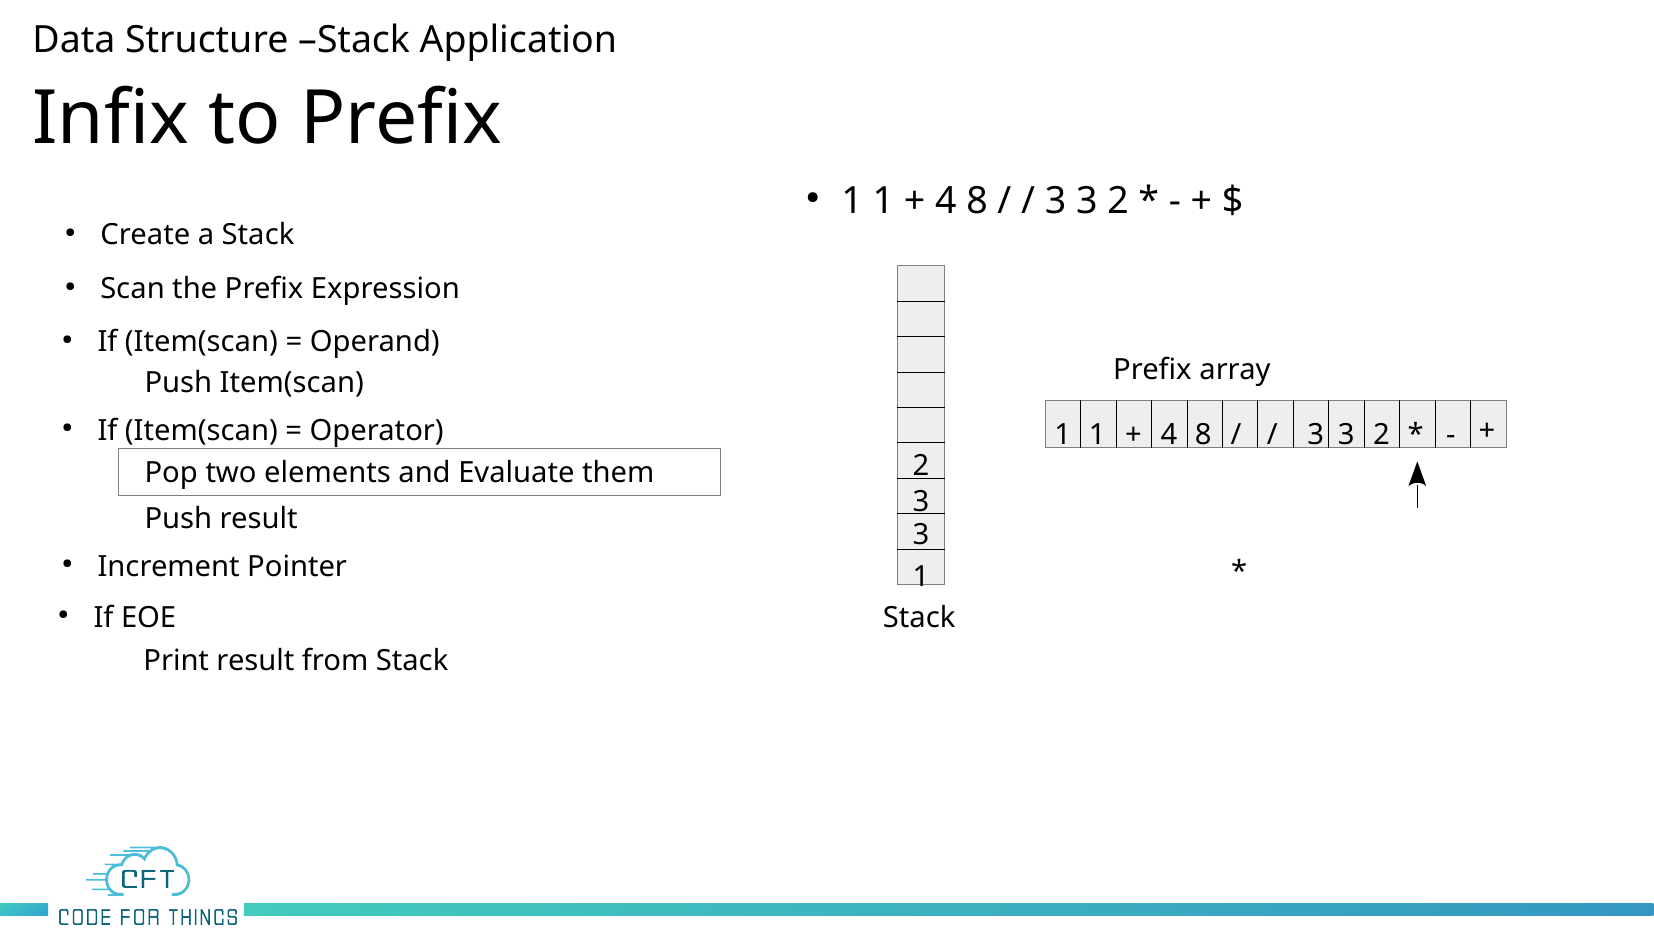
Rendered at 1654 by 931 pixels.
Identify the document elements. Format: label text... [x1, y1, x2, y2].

title Data Structure –Stack Application Infix to Prefix [32, 12, 1536, 166]
text_box 1 [1039, 406, 1074, 456]
text_box [1117, 400, 1151, 406]
text_box [1152, 400, 1187, 406]
text_box 1 [897, 556, 946, 597]
text_box Prefix array [1098, 341, 1312, 391]
text_box [1294, 400, 1328, 406]
text_box 2 [1372, 406, 1407, 456]
text_box 3 [897, 506, 946, 556]
text_box Print result from Stack [93, 631, 615, 691]
text_box 3 [1292, 406, 1341, 456]
text_box Push Item(scan) [94, 373, 426, 401]
text_box [1223, 400, 1257, 406]
picture [59, 846, 237, 925]
text_box If (Item(scan) = Operand) [47, 312, 491, 373]
text_box Scan the Prefix Expression [50, 259, 537, 319]
text_box [1258, 400, 1293, 406]
text_box Create a Stack [50, 206, 355, 266]
text_box 8 [1180, 406, 1229, 456]
text_box [709, 448, 721, 496]
text_box 4 [1145, 406, 1180, 456]
text_box If (Item(scan) = Operator) [47, 401, 496, 461]
text_box / [1229, 406, 1252, 456]
text_box [897, 302, 945, 336]
text_box 3 [897, 487, 946, 506]
text_box Pop two elements and Evaluate them [94, 443, 709, 502]
text_box [1436, 400, 1470, 406]
text_box Increment Pointer [47, 537, 621, 597]
text_box [1045, 400, 1080, 406]
text_box [897, 265, 945, 301]
text_box [1365, 400, 1399, 406]
text_box 1 1 + 4 8 / / 3 3 2 * - + $ [791, 165, 1377, 225]
text_box 2 [897, 437, 946, 487]
text_box Stack [868, 588, 979, 638]
text_box [897, 408, 945, 437]
text_box 1 [1074, 406, 1123, 456]
text_box - [1431, 406, 1472, 456]
text_box [897, 373, 945, 407]
text_box * [1216, 543, 1261, 593]
text_box [1400, 400, 1435, 406]
text_box If EOE [43, 588, 375, 638]
text_box [1329, 400, 1364, 406]
text_box Push result [94, 490, 426, 550]
text_box [897, 337, 945, 372]
text_box + [1123, 406, 1145, 456]
text_box [1081, 400, 1116, 406]
text_box [1188, 400, 1222, 406]
text_box + [1463, 402, 1518, 452]
text_box / [1252, 406, 1292, 456]
text_box * [1407, 406, 1431, 456]
text_box 3 [1341, 406, 1372, 456]
